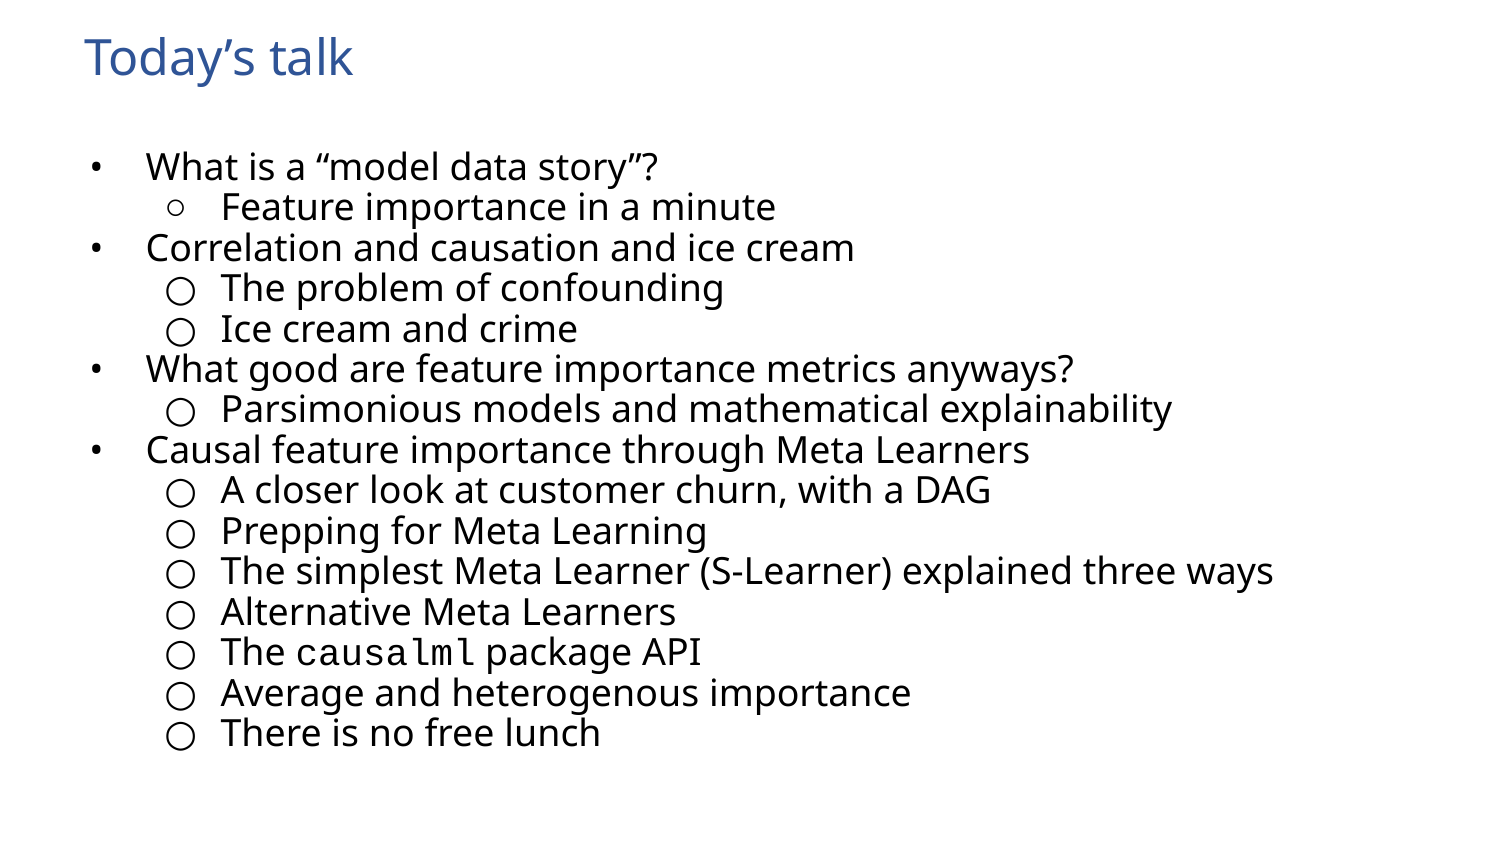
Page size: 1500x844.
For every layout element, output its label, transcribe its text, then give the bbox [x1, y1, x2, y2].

title Today’s talk [72, 26, 1464, 119]
text_box What is a “model data story”? Feature importance in a minute Correlation and causation and ice cream The problem of confounding Ice cream and crime What good are feature importance metrics anyways? Parsimonious models and mathematical explainability Causal feature importance through Meta Learners A closer look at customer churn, with a DAG Prepping for Meta Learning The simplest Meta Learner (S-Learner) explained three ways Alternative Meta Learners The causalml package API Average and heterogenous importance There is no free lunch [59, 142, 1441, 805]
